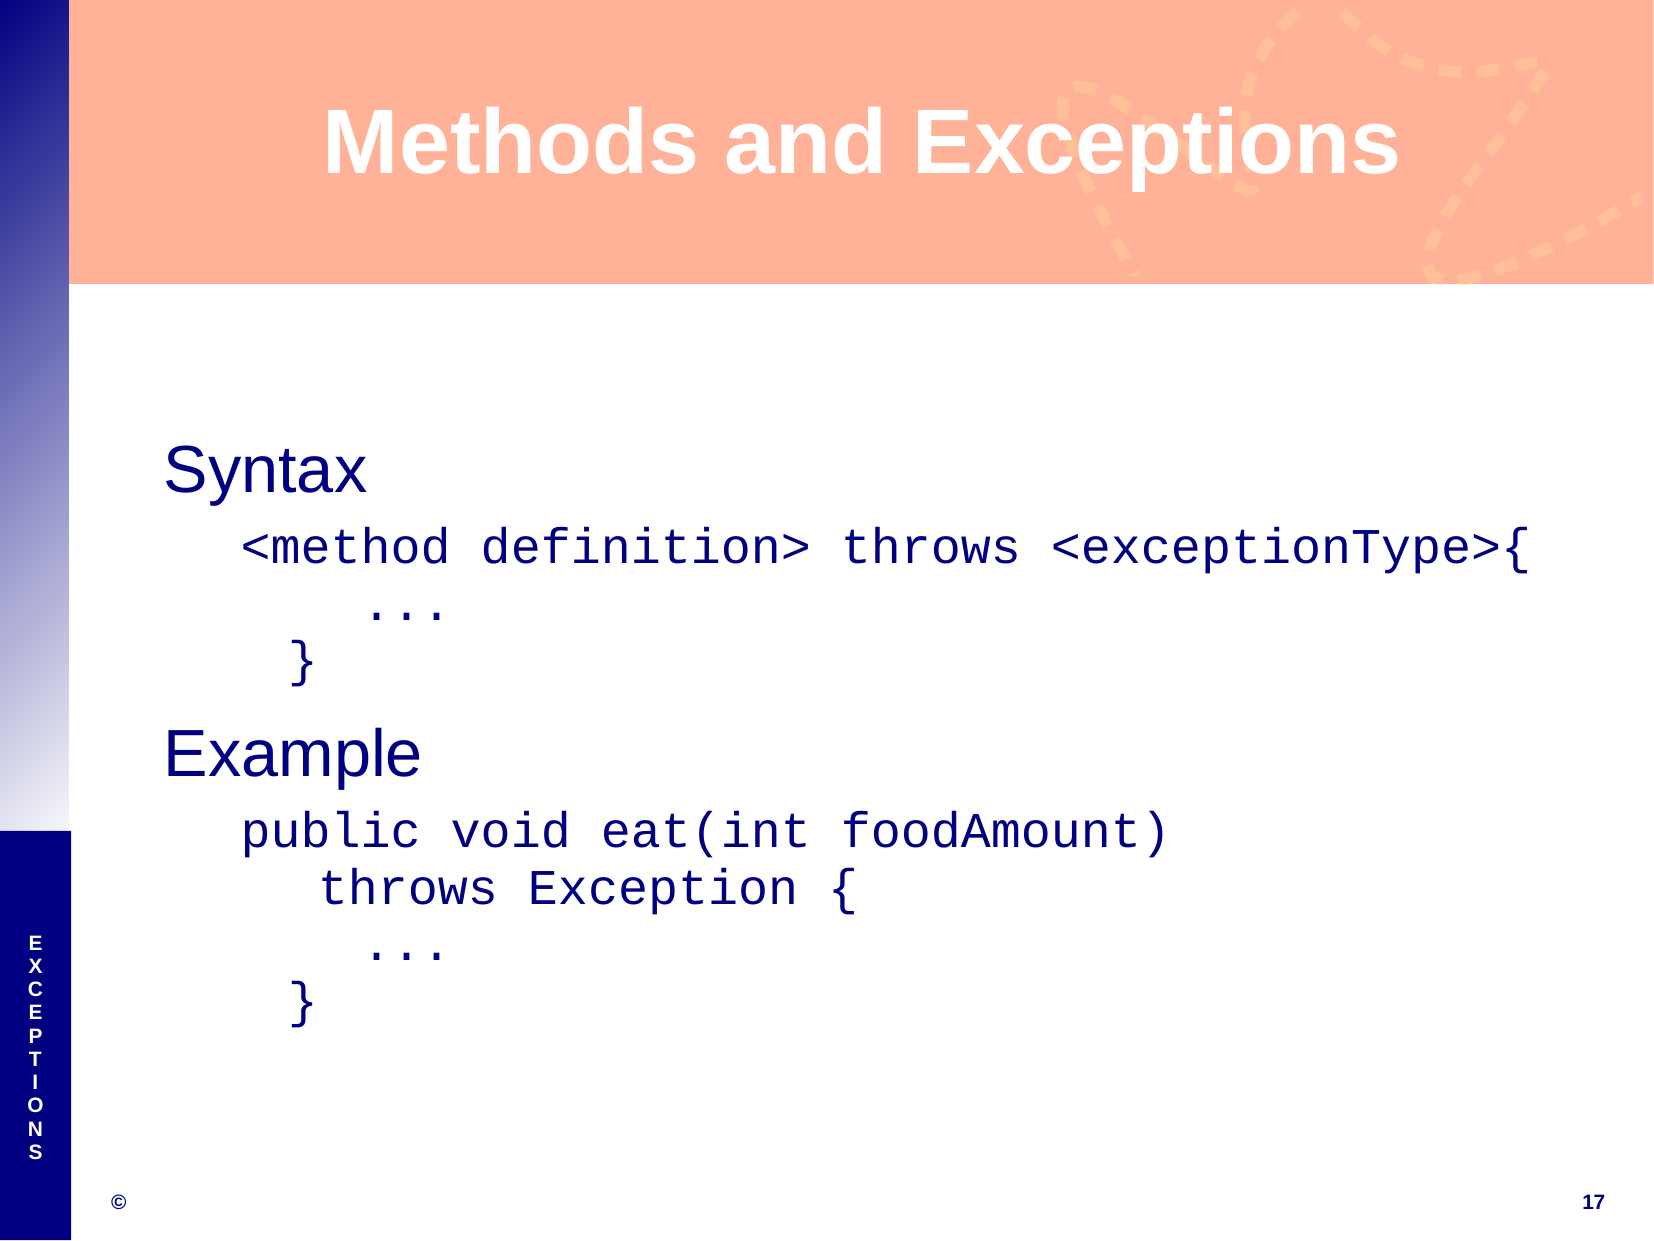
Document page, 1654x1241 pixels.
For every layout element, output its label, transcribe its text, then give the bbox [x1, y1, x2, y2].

list Syntax <method definition> throws <exceptionType>{ ... } Example public void eat(int foodAmount) throws Exception { ... } [146, 431, 1580, 1012]
text_box E X C E P T I O N S [0, 830, 71, 1241]
title Methods and Exceptions [72, 37, 1654, 246]
